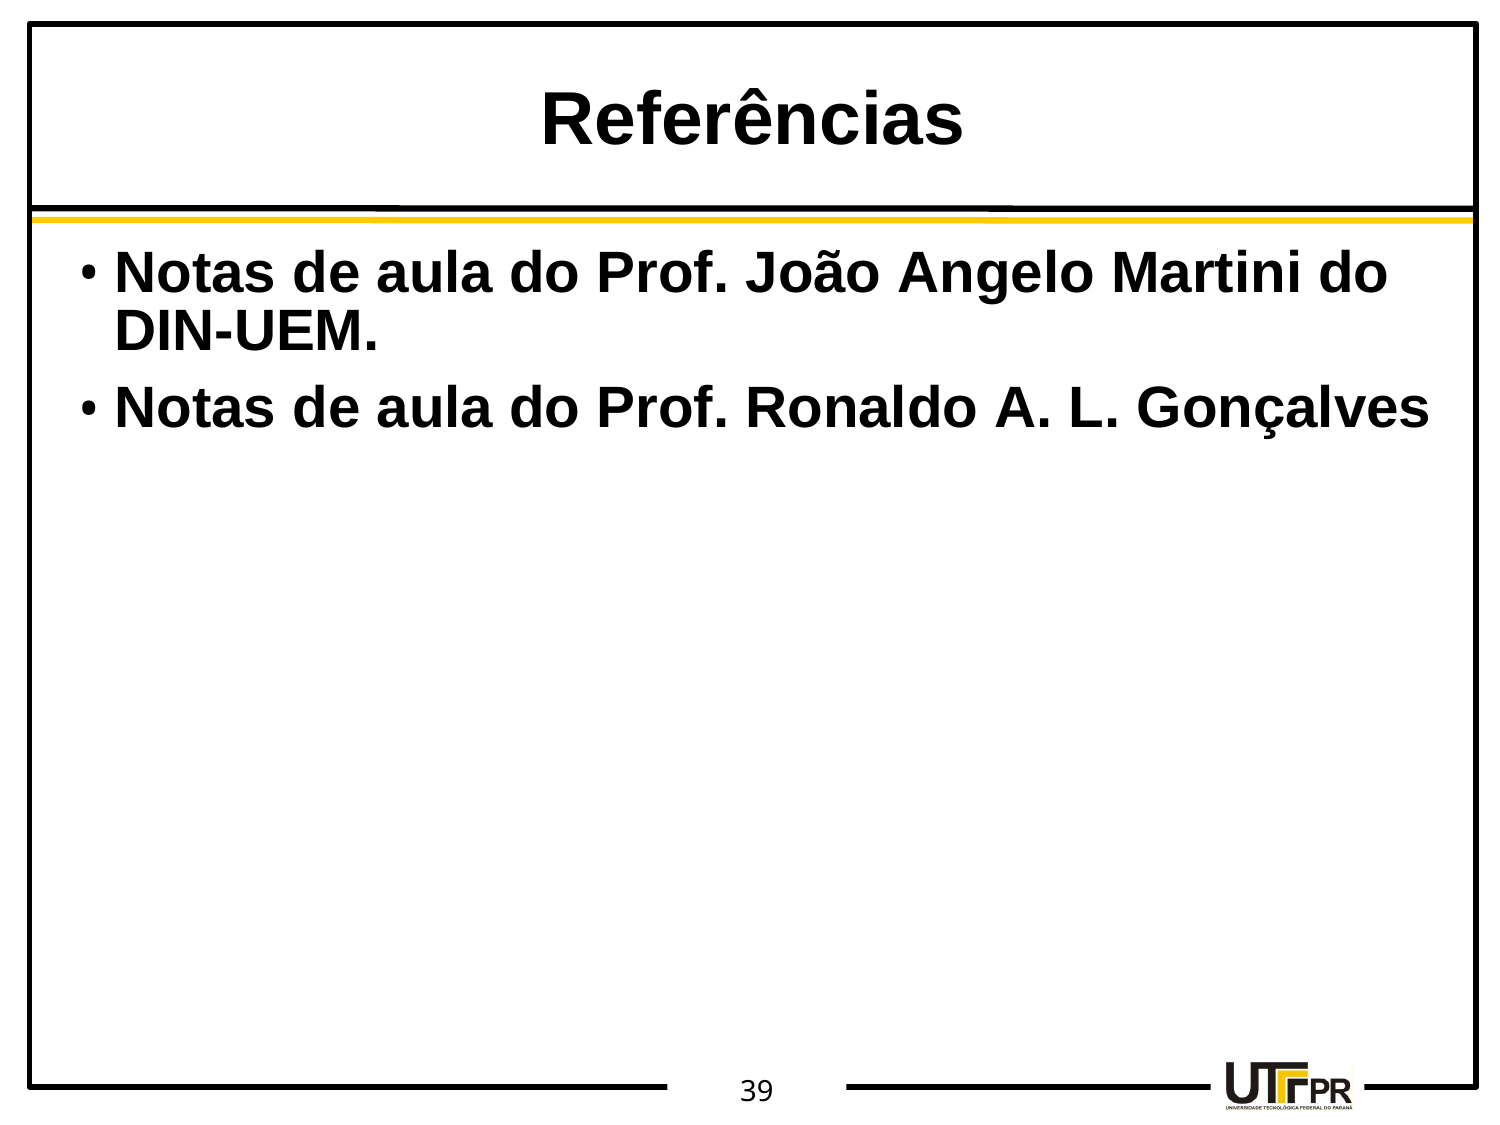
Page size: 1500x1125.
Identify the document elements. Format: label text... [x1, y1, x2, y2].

list Notas de aula do Prof. João Angelo Martini do DIN-UEM. Notas de aula do Prof. Ronaldo A. L. Gonçalves [41, 245, 1471, 1025]
picture [1225, 1062, 1353, 1110]
title Referências [29, 54, 1477, 188]
